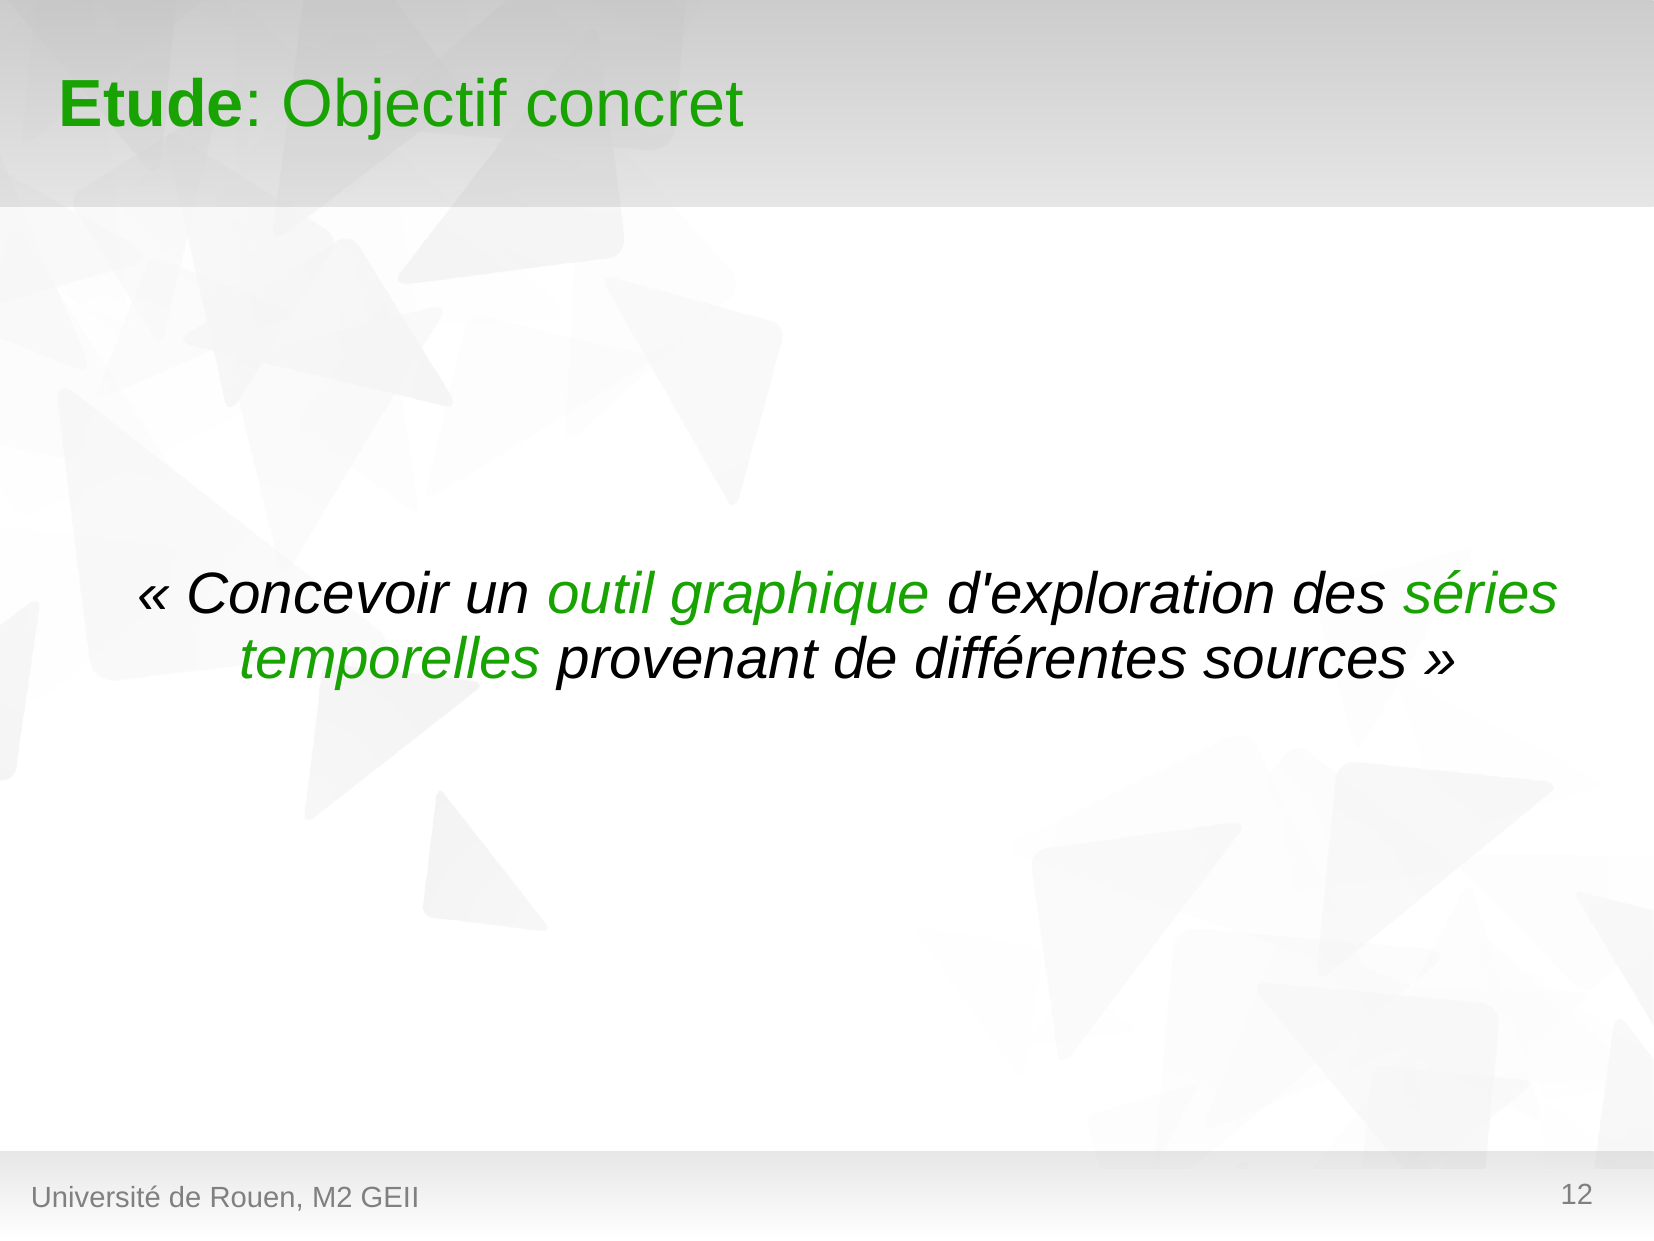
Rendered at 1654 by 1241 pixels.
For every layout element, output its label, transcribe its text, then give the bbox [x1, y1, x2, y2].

title Etude: Objectif concret [59, 29, 1595, 178]
picture [0, 0, 783, 931]
picture [915, 548, 1654, 1169]
list « Concevoir un outil graphique d'exploration des séries temporelles provenant de différentes sources » [59, 265, 1595, 986]
